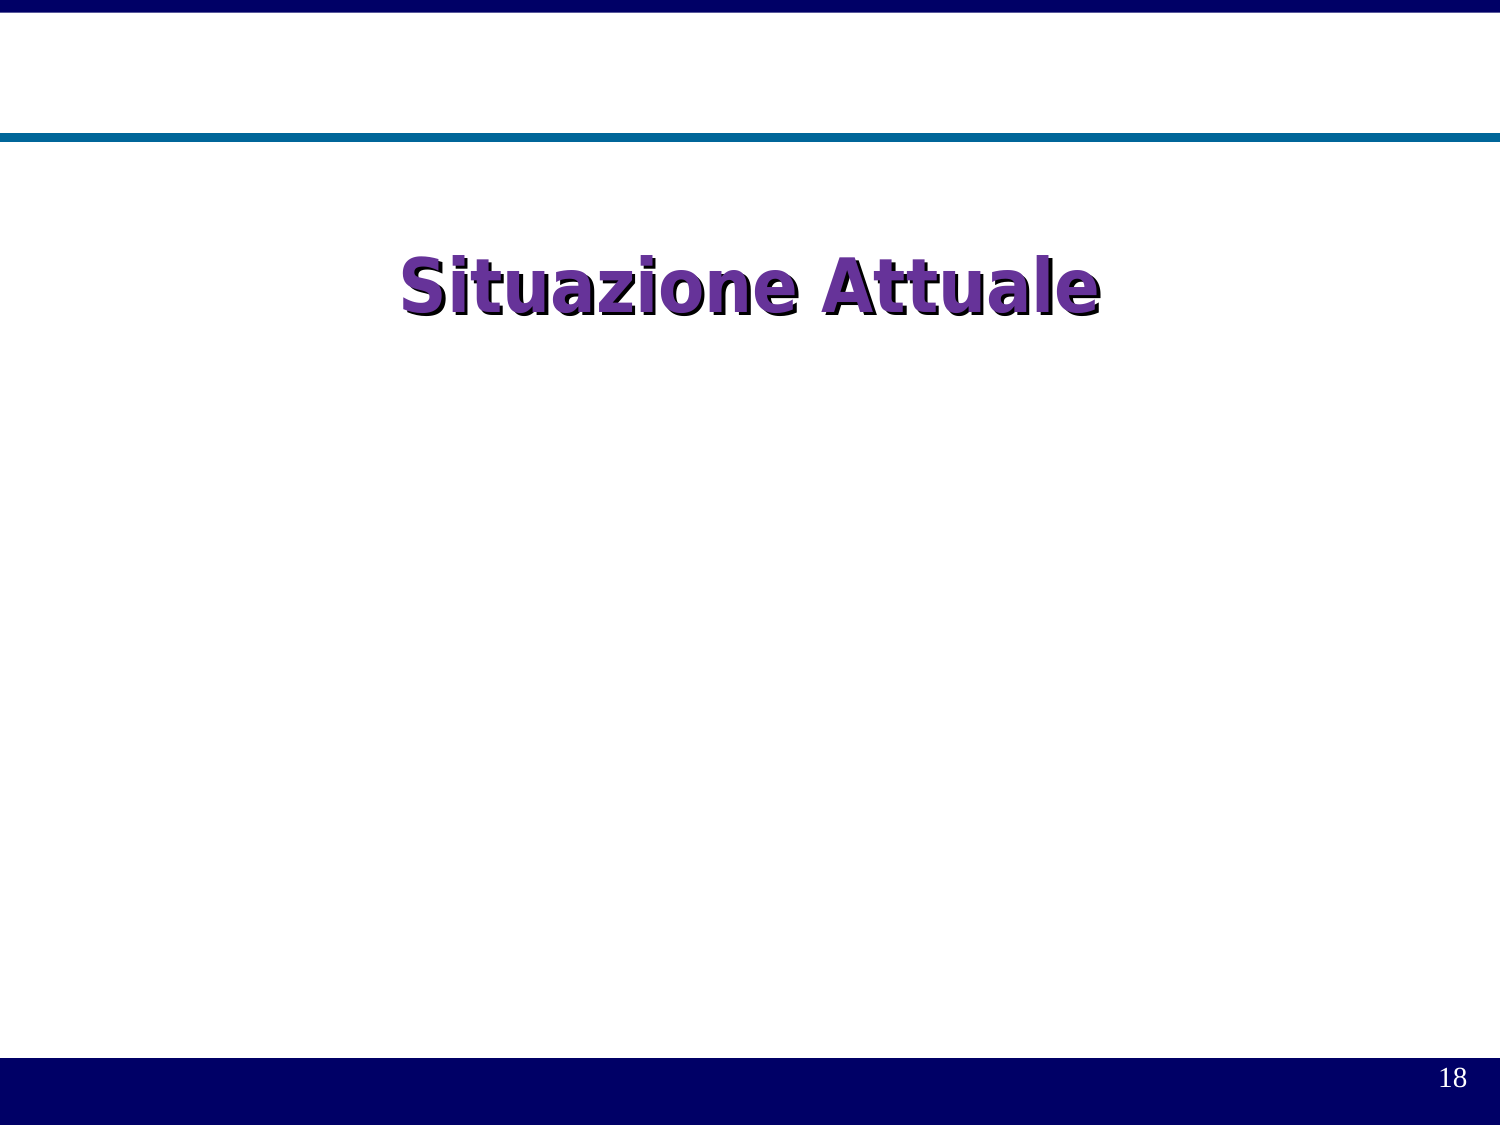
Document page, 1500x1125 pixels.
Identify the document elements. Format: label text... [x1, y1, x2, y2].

subtitle Situazione Attuale [30, 0, 1471, 580]
